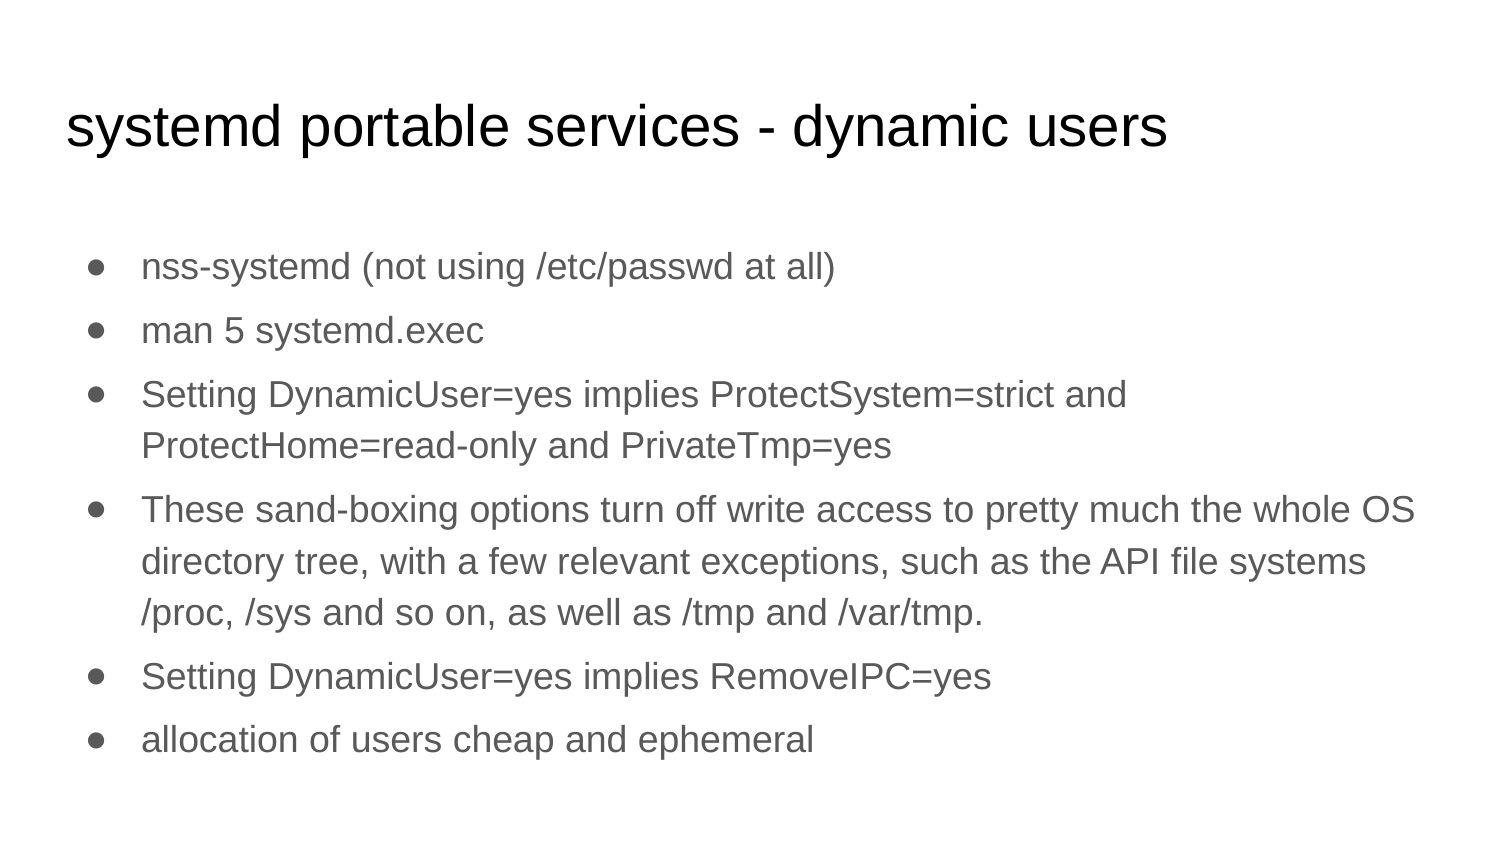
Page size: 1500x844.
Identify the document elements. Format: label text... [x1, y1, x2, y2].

list nss-systemd (not using /etc/passwd at all) man 5 systemd.exec Setting DynamicUser=yes implies ProtectSystem=strict and ProtectHome=read-only and PrivateTmp=yes These sand-boxing options turn off write access to pretty much the whole OS directory tree, with a few relevant exceptions, such as the API file systems /proc, /sys and so on, as well as /tmp and /var/tmp. Setting DynamicUser=yes implies RemoveIPC=yes allocation of users cheap and ephemeral [51, 220, 1449, 782]
title systemd portable services - dynamic users [51, 72, 1449, 167]
